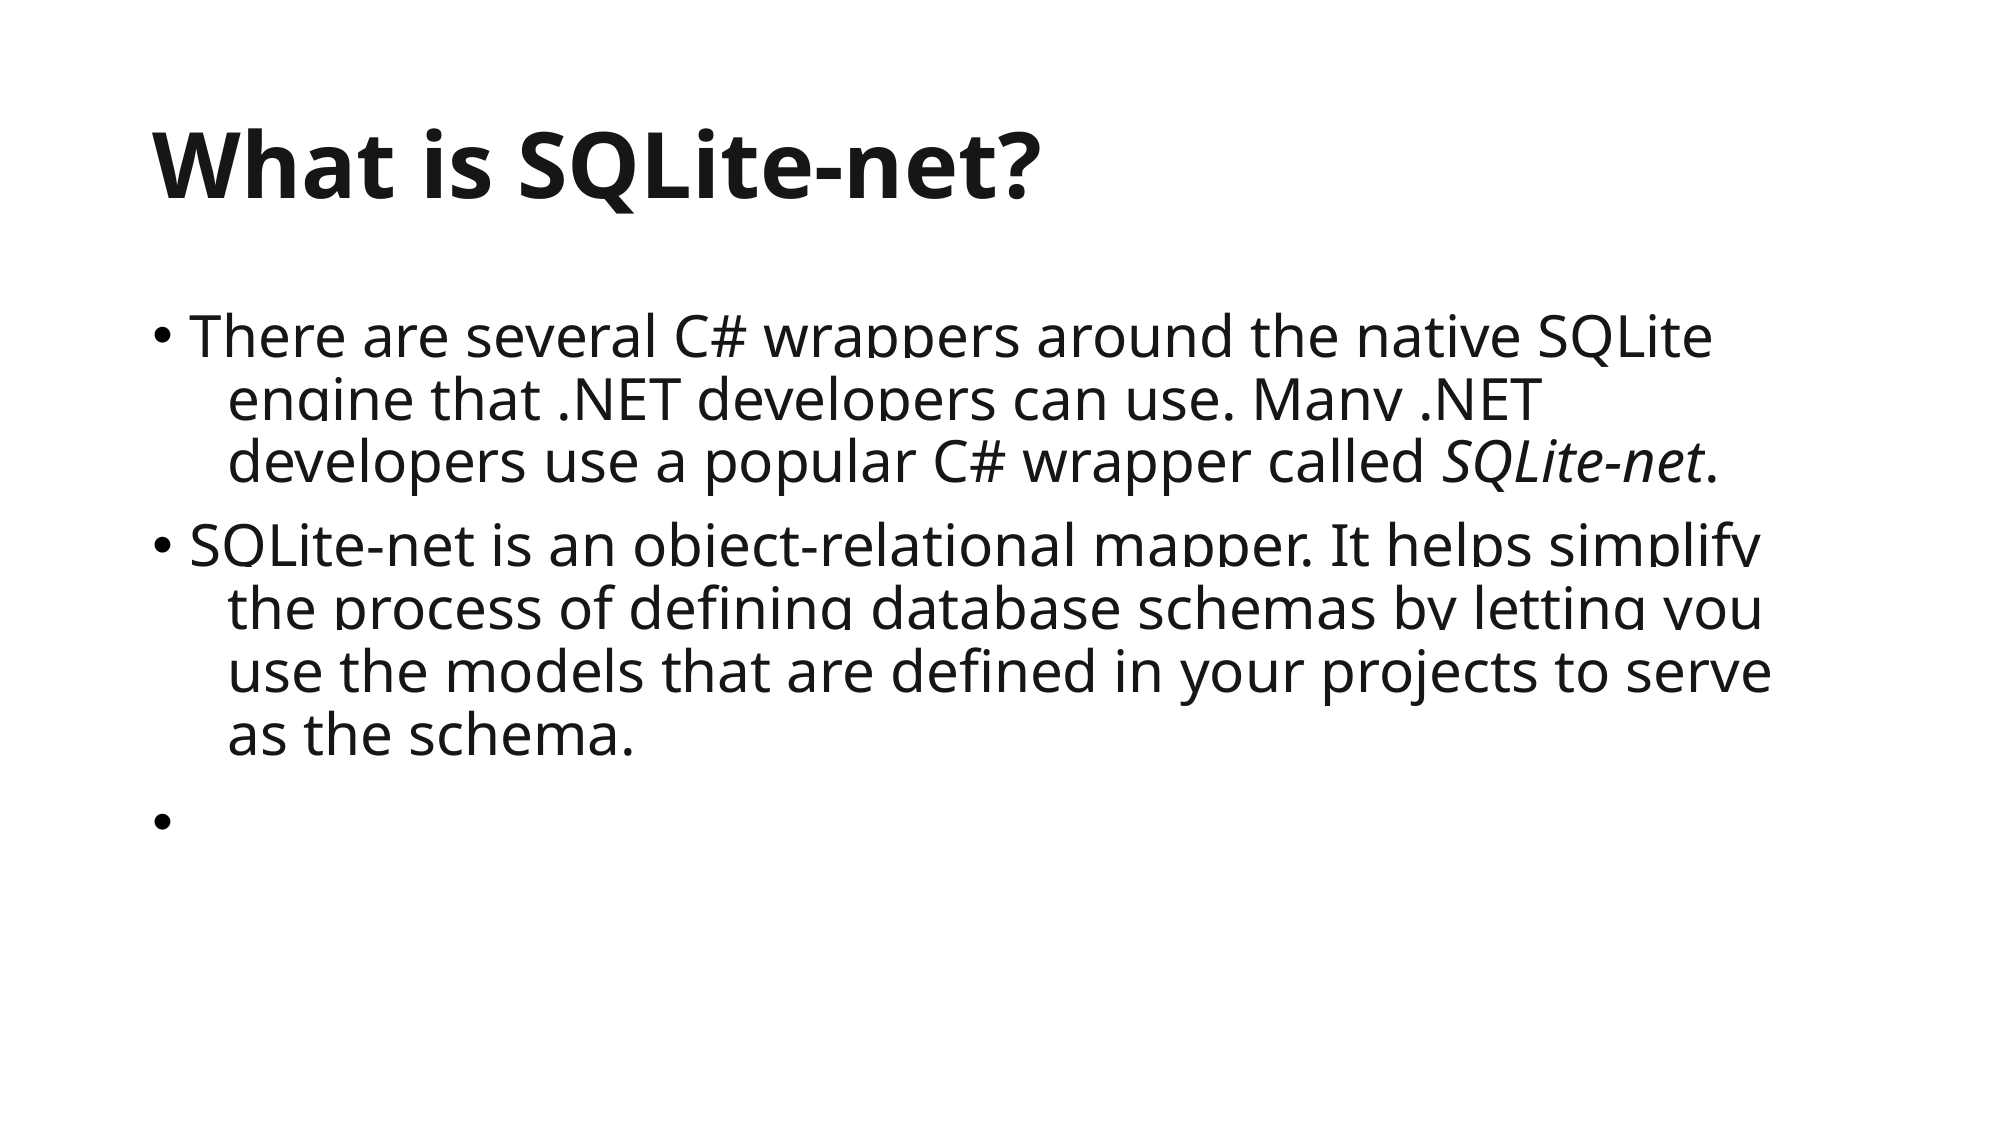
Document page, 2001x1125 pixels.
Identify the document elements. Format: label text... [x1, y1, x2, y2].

list There are several C# wrappers around the native SQLite engine that .NET developers can use. Many .NET developers use a popular C# wrapper called SQLite-net. SQLite-net is an object-relational mapper. It helps simplify the process of defining database schemas by letting you use the models that are defined in your projects to serve as the schema. [137, 299, 1863, 1014]
title What is SQLite-net? [137, 59, 1863, 278]
